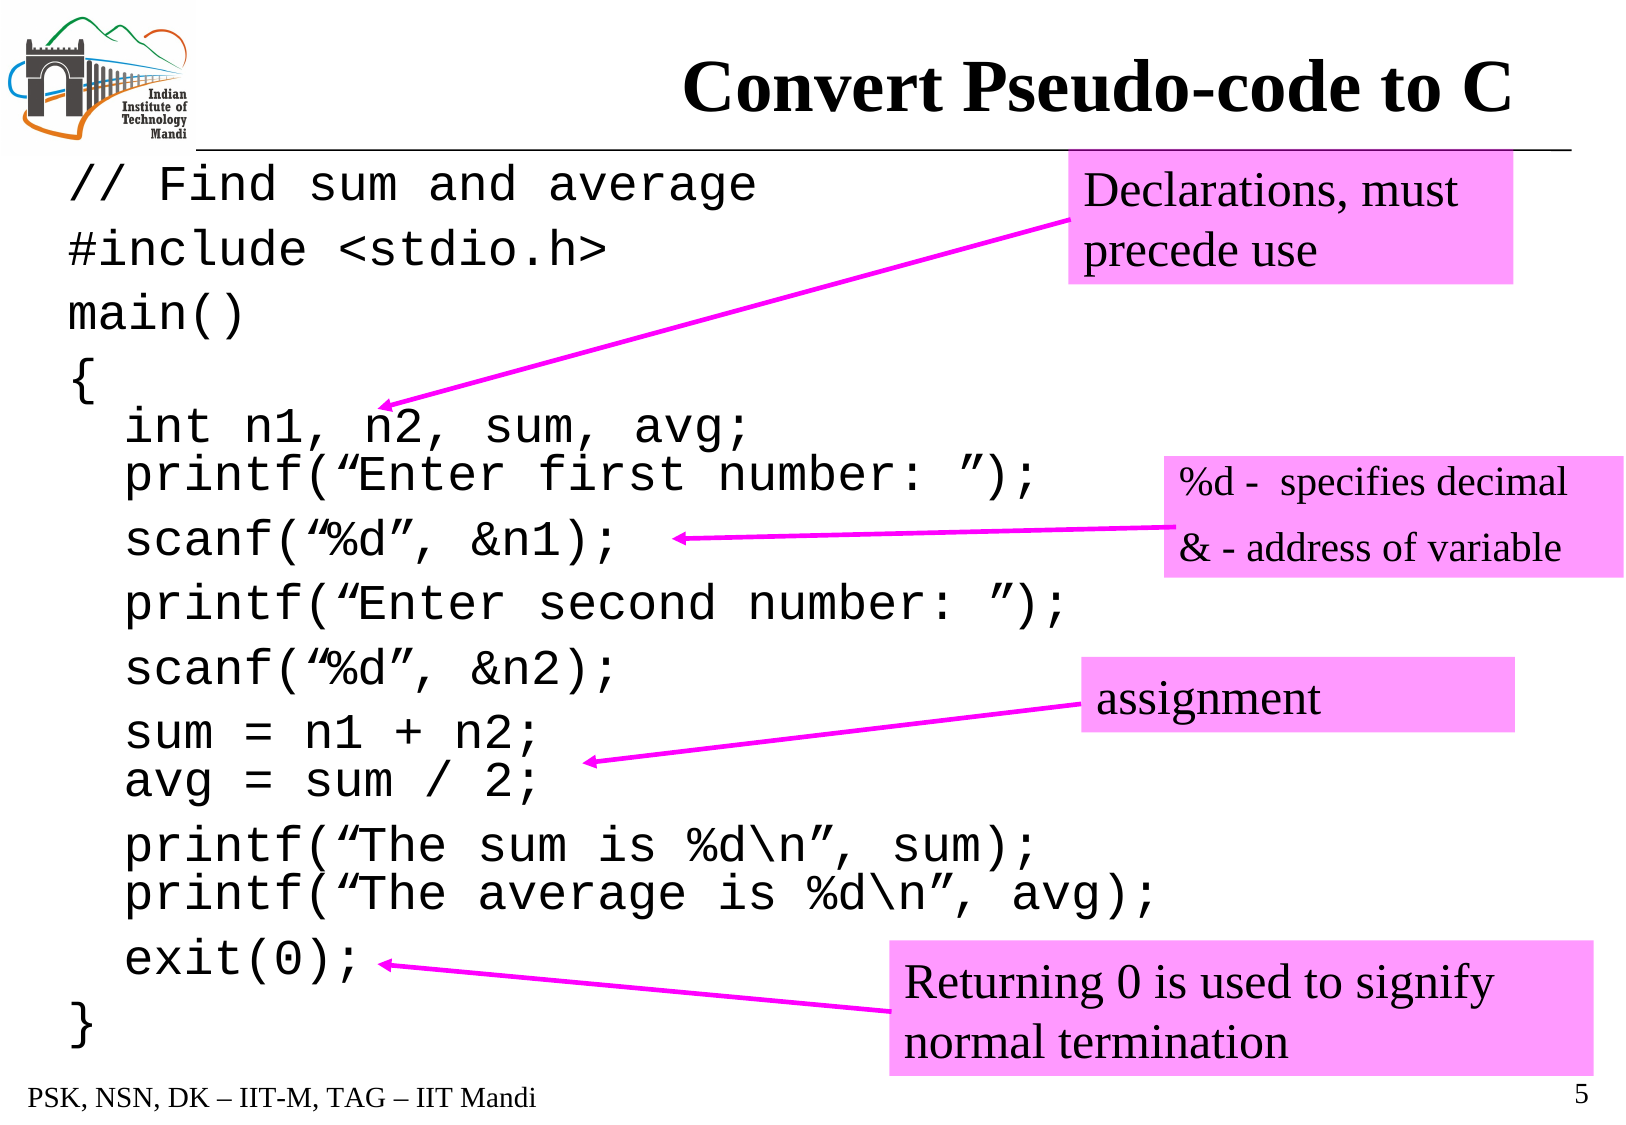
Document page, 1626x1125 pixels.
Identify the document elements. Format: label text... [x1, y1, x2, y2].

text_box Declarations, must precede use [1068, 148, 1514, 285]
title Convert Pseudo-code to C [54, 0, 1517, 175]
text_box Returning 0 is used to signify normal termination [889, 940, 1594, 1076]
text_box assignment [1081, 656, 1515, 733]
text_box %d - specifies decimal & - address of variable [1164, 456, 1624, 578]
picture [1, 0, 54, 156]
list // Find sum and average #include <stdio.h> main() { int n1, n2, sum, avg; printf(“Enter first number: ”); scanf(“%d”, &n1); printf(“Enter second number: ”); scanf(“%d”, &n2); sum = n1 + n2; avg = sum / 2; printf(“The sum is %d\n”, sum); printf(“The average is %d\n”, avg); exit(0); } [67, 162, 1571, 1025]
